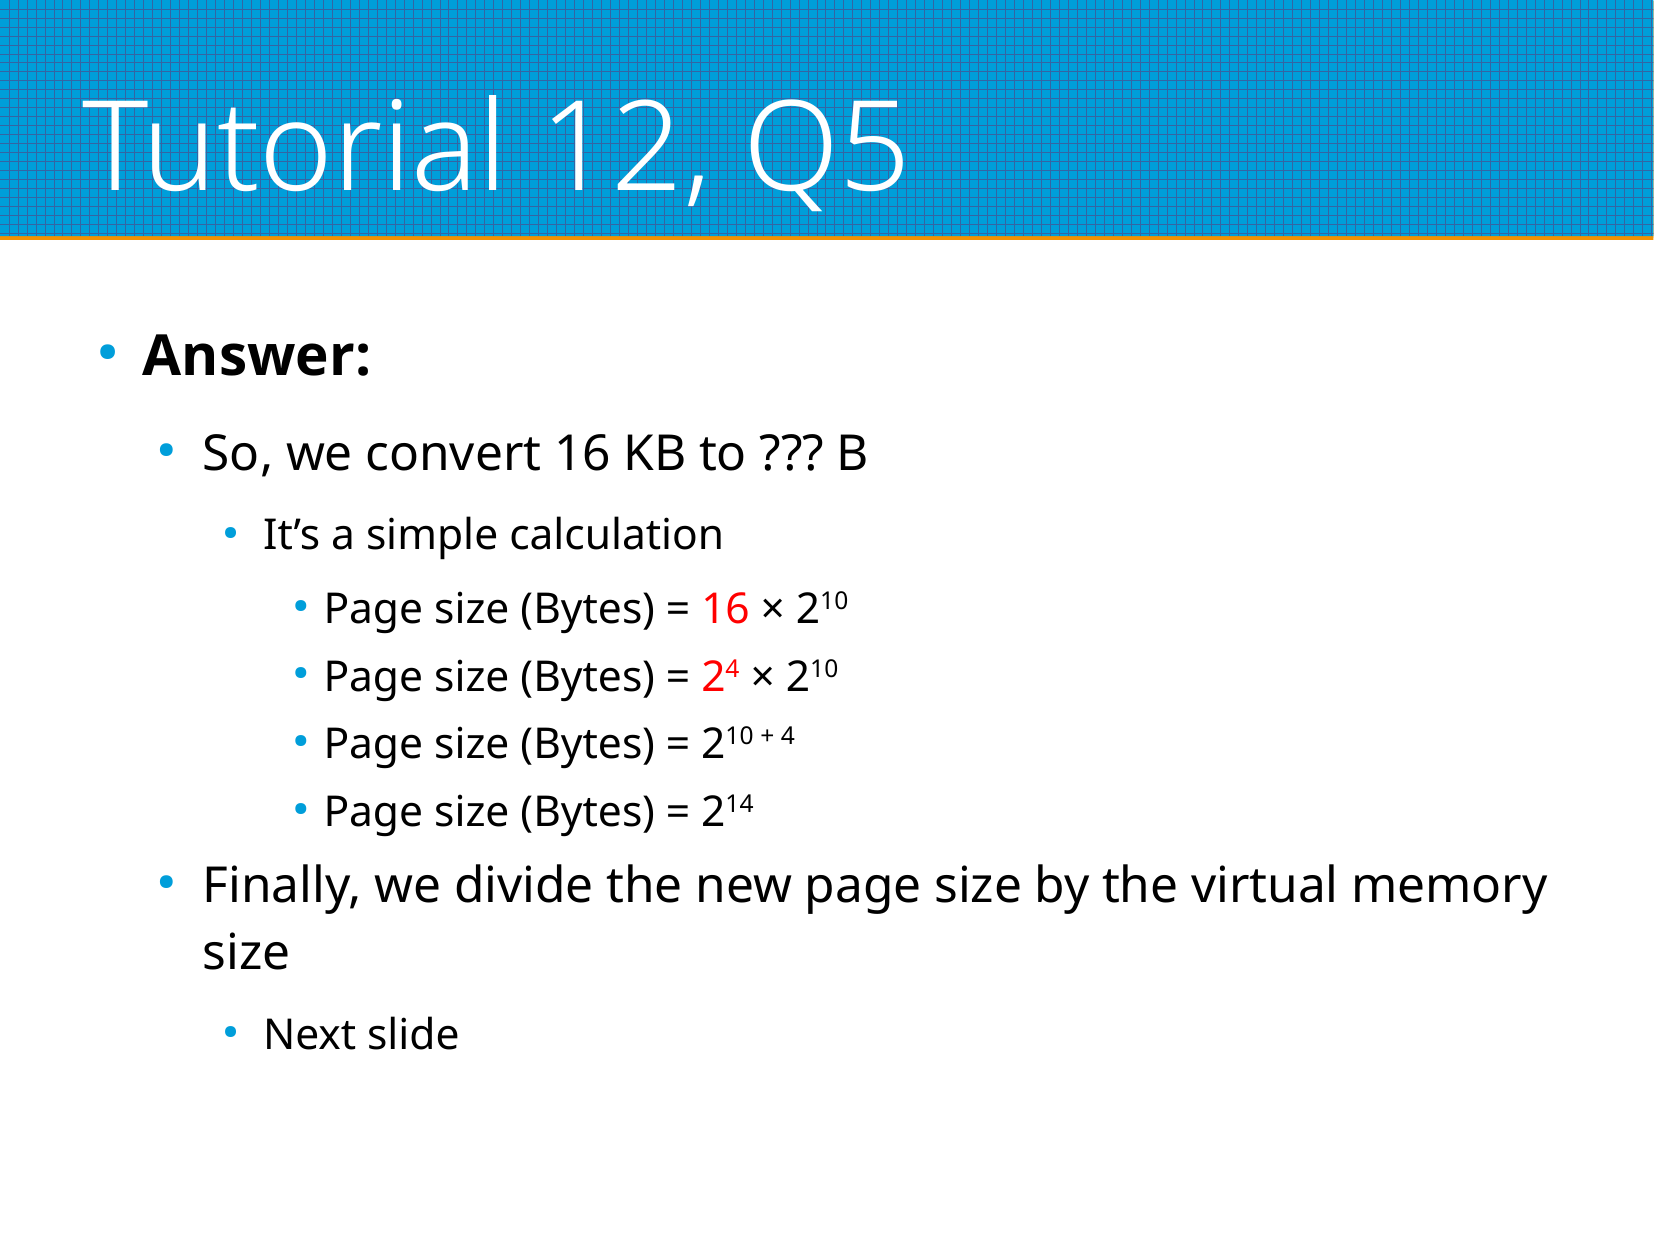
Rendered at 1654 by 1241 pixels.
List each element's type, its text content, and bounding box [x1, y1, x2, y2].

list Answer: So, we convert 16 KB to ??? B It’s a simple calculation Page size (Bytes) = 16 × 210 Page size (Bytes) = 24 × 210 Page size (Bytes) = 210 + 4 Page size (Bytes) = 214 Finally, we divide the new page size by the virtual memory size Next slide [82, 314, 1563, 1063]
title Tutorial 12, Q5 [82, 19, 1571, 227]
